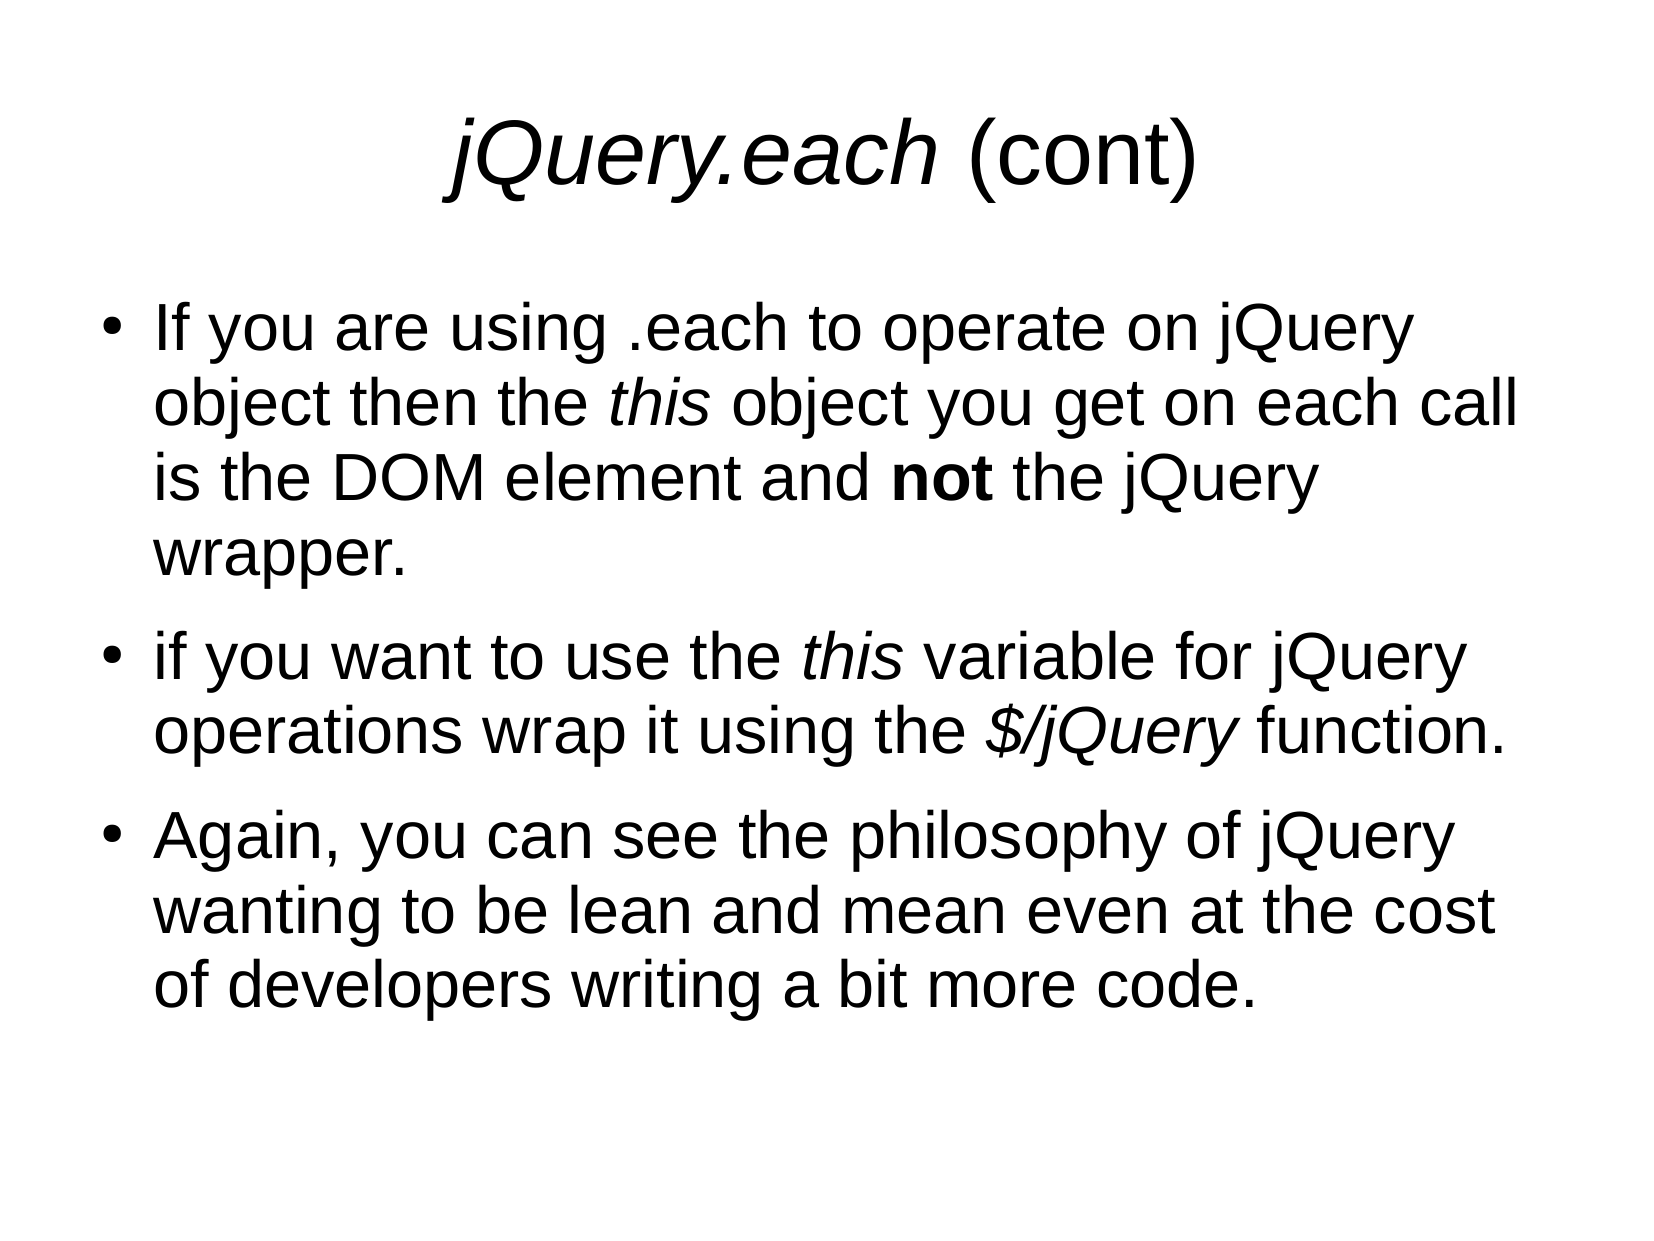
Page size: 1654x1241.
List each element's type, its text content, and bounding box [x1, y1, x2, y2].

title jQuery.each (cont) [82, 49, 1571, 257]
list If you are using .each to operate on jQuery object then the this object you get on each call is the DOM element and not the jQuery wrapper. if you want to use the this variable for jQuery operations wrap it using the $/jQuery function. Again, you can see the philosophy of jQuery wanting to be lean and mean even at the cost of developers writing a bit more code. [82, 290, 1571, 1109]
